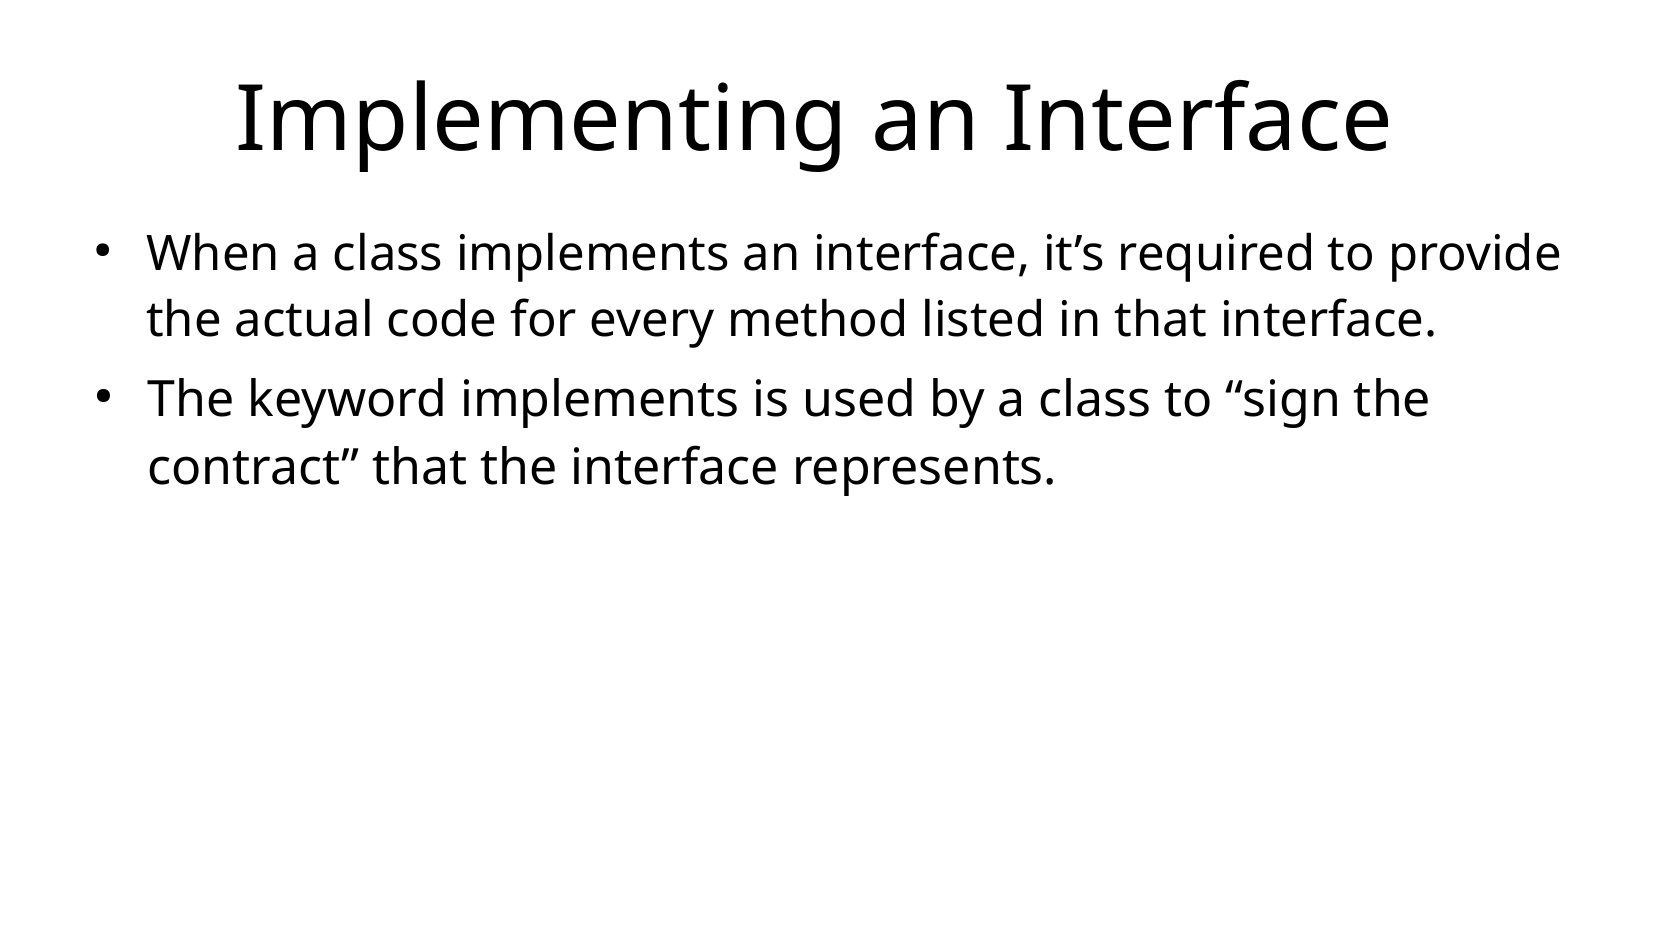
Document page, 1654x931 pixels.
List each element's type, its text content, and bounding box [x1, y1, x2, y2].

list The keyword implements is used by a class to “sign the contract” that the interface represents. [76, 362, 1565, 532]
title Implementing an Interface [82, 37, 1571, 193]
list When a class implements an interface, it’s required to provide the actual code for every method listed in that interface. [76, 217, 1565, 355]
